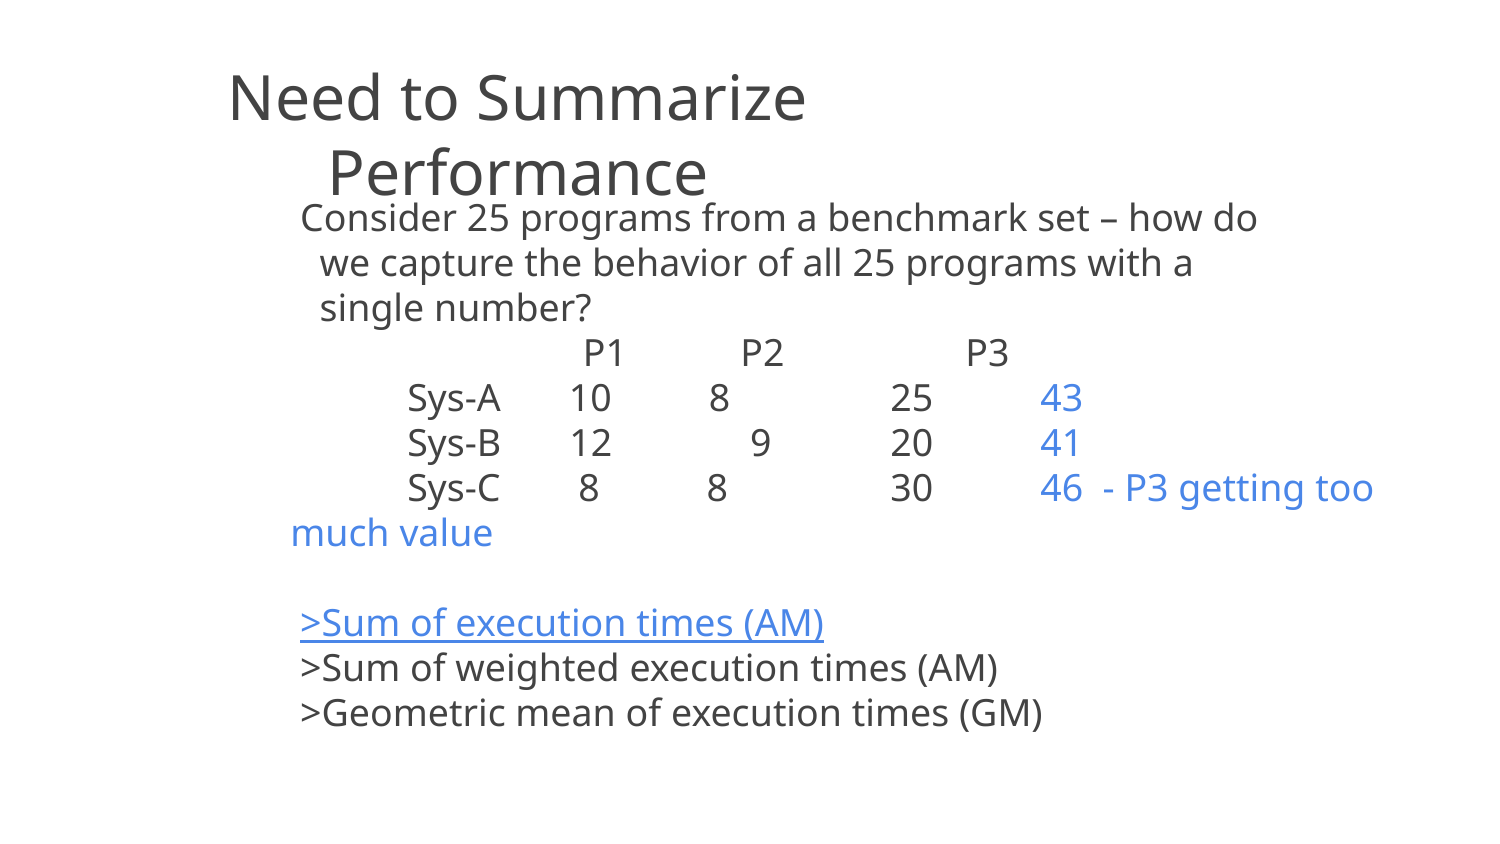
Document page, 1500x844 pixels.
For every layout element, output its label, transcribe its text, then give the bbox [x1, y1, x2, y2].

text_box Need to Summarize Performance [14, 43, 1022, 157]
text_box Consider 25 programs from a benchmark set – how do we capture the behavior of all 25 programs with a single number? P1 P2 P3 Sys-A 10 8 25 43 Sys-B 12 9 20 41 Sys-C 8 8 30 46 - P3 getting too much value >Sum of execution times (AM) >Sum of weighted execution times (AM) >Geometric mean of execution times (GM) [200, 179, 1479, 842]
